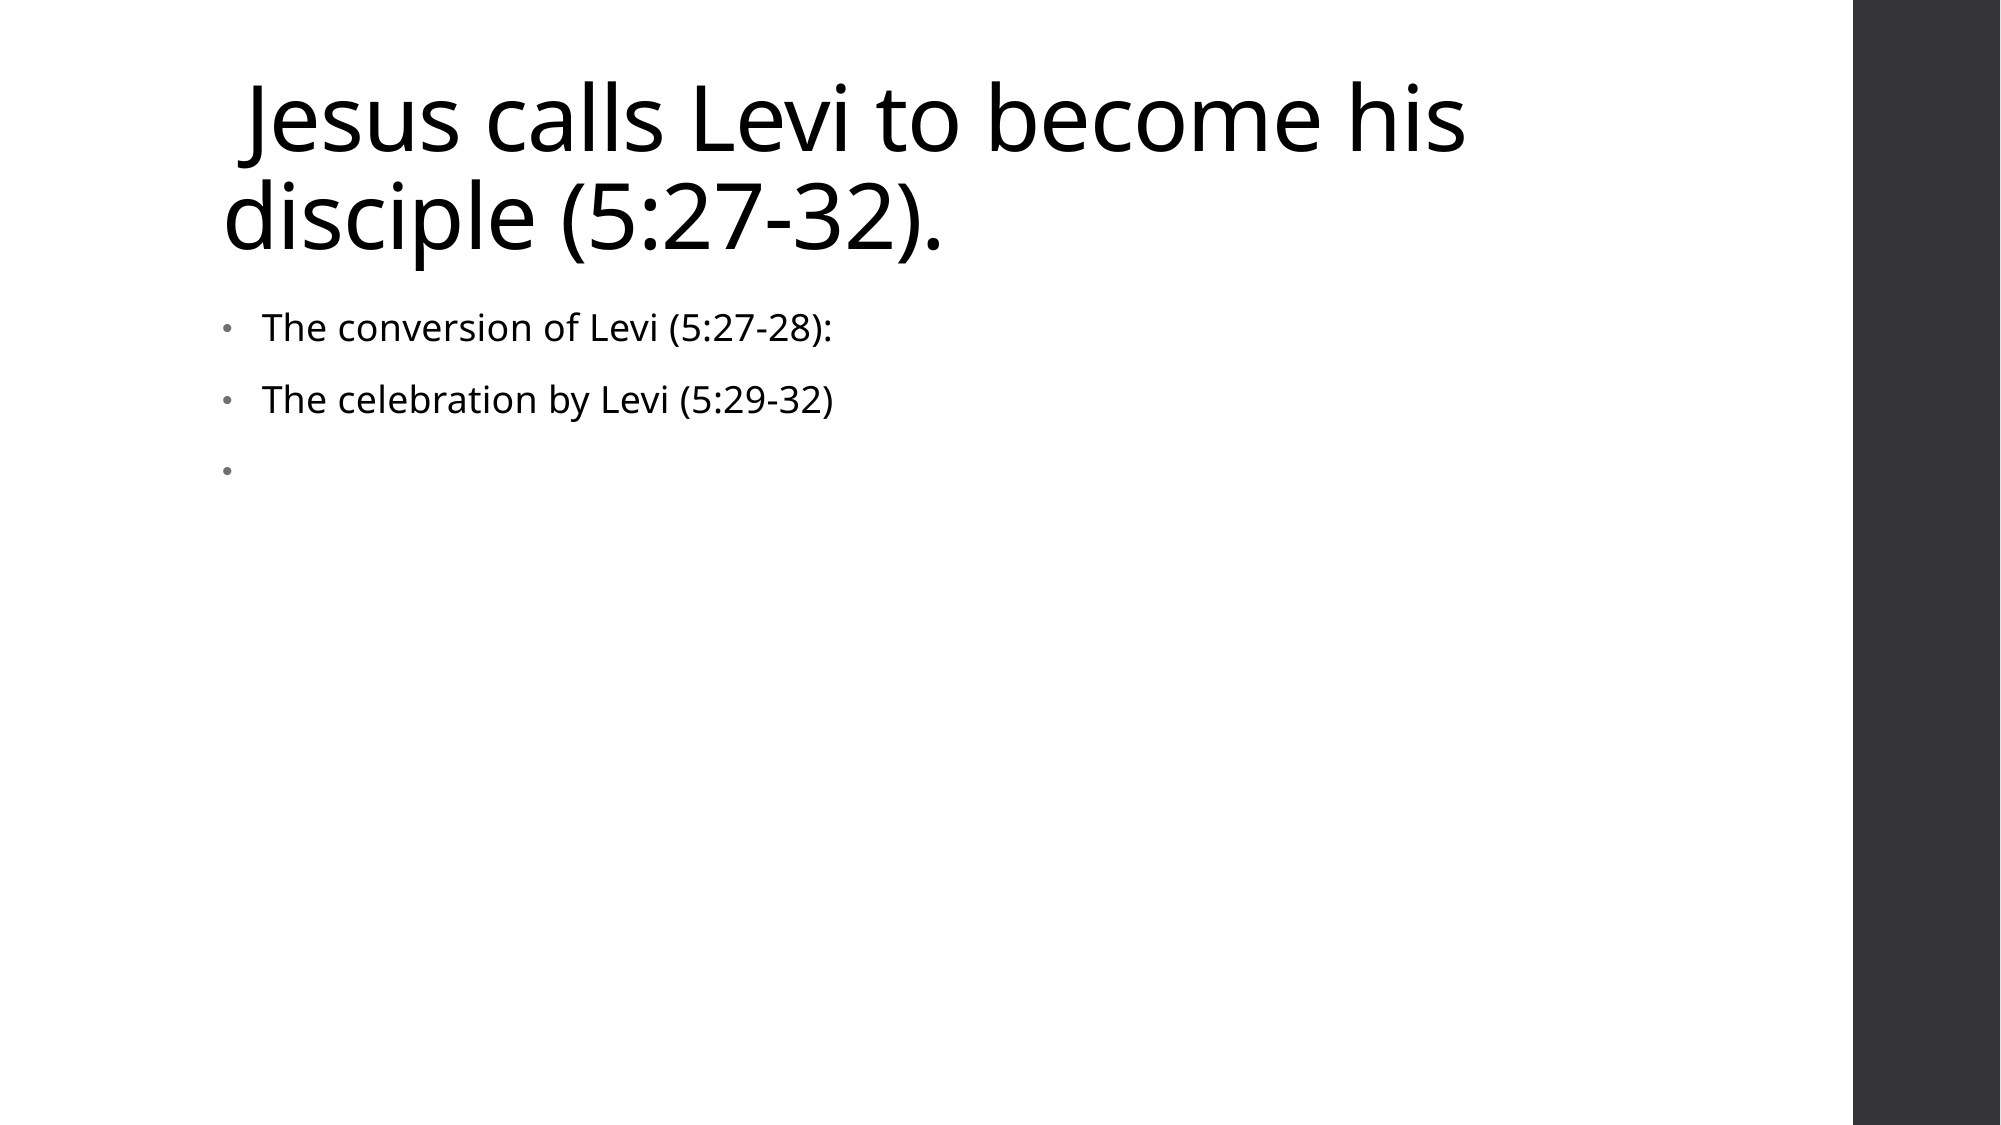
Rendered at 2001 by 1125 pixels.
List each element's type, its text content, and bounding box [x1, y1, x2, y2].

list The conversion of Levi (5:27-28): The celebration by Levi (5:29-32) [206, 299, 1617, 1014]
title Jesus calls Levi to become his disciple (5:27-32). [206, 60, 1797, 278]
